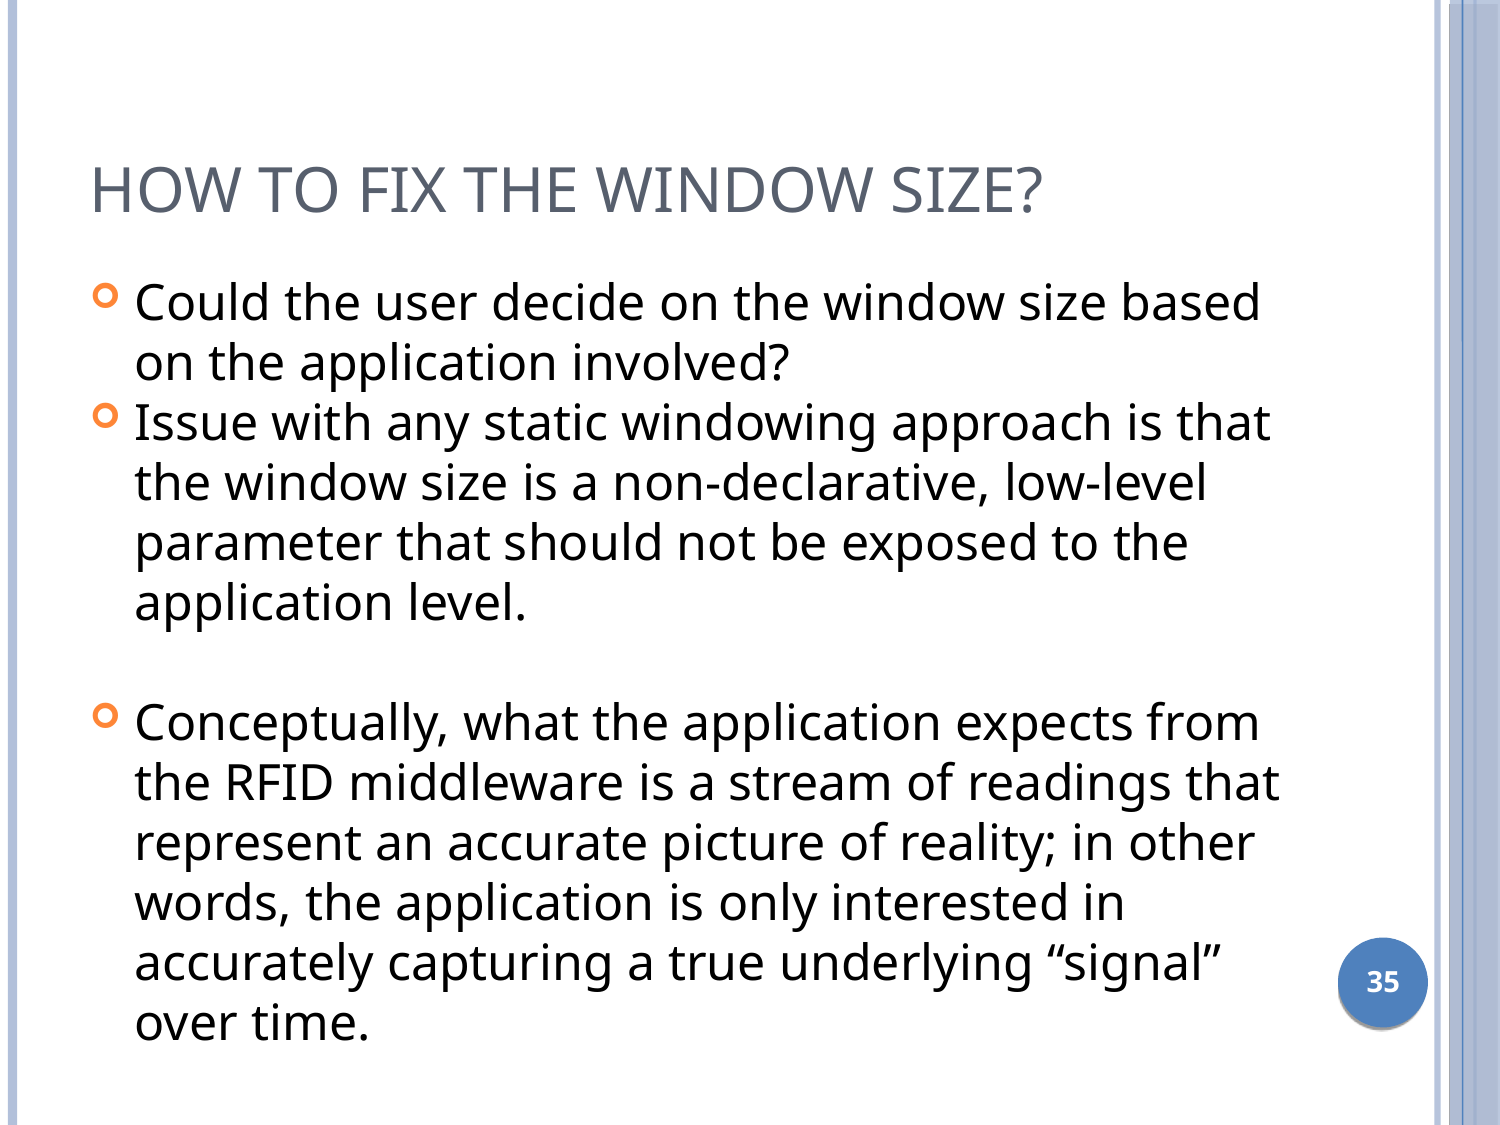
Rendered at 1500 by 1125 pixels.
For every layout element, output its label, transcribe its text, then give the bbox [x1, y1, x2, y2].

text_box <number> [1333, 940, 1434, 1027]
text_box How to fix the window size? [74, 45, 1300, 233]
text_box Could the user decide on the window size based on the application involved? Issue with any static windowing approach is that the window size is a non-declarative, low-level parameter that should not be exposed to the application level. Conceptually, what the application expects from the RFID middleware is a stream of readings that represent an accurate picture of reality; in other words, the application is only interested in accurately capturing a true underlying “signal” over time. [74, 262, 1300, 1062]
